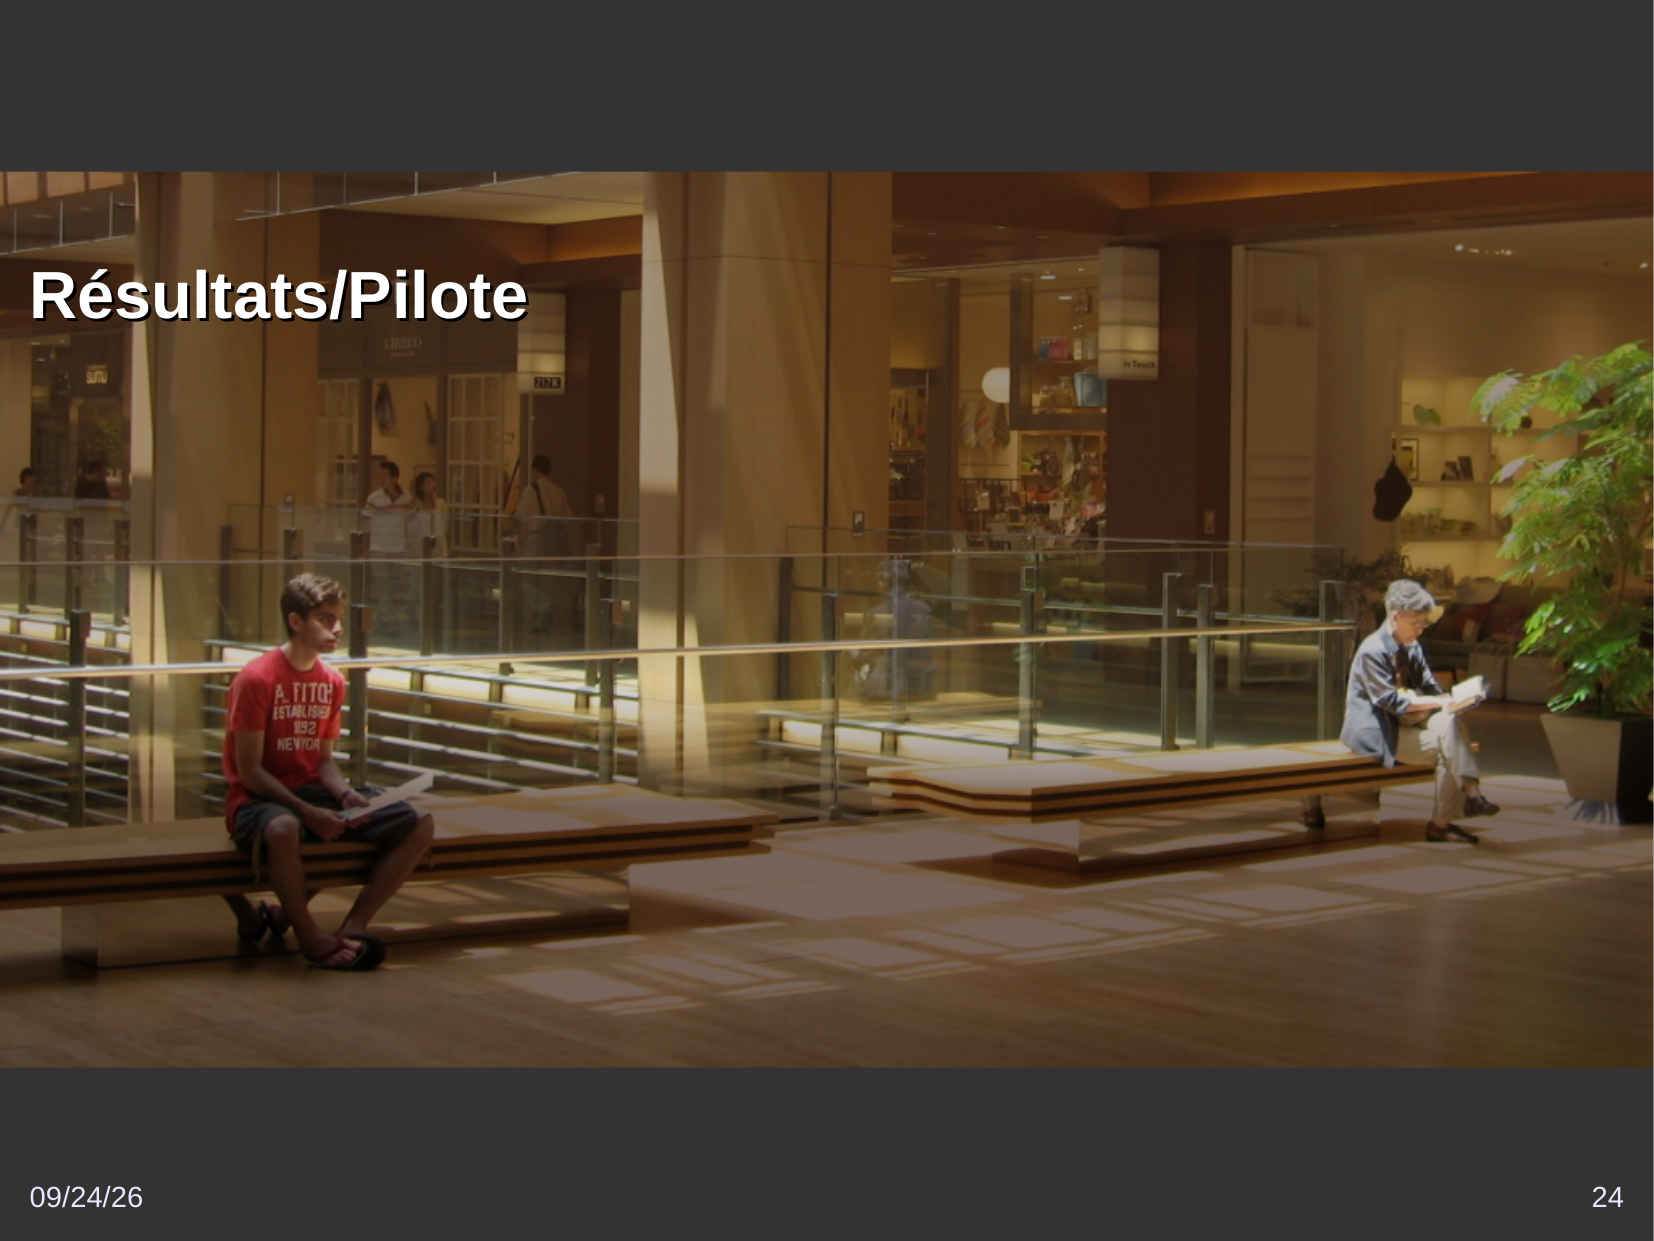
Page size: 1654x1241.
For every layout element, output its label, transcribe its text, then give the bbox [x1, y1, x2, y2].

picture [0, 0, 1654, 1241]
title Résultats/Pilote [29, 206, 1506, 384]
